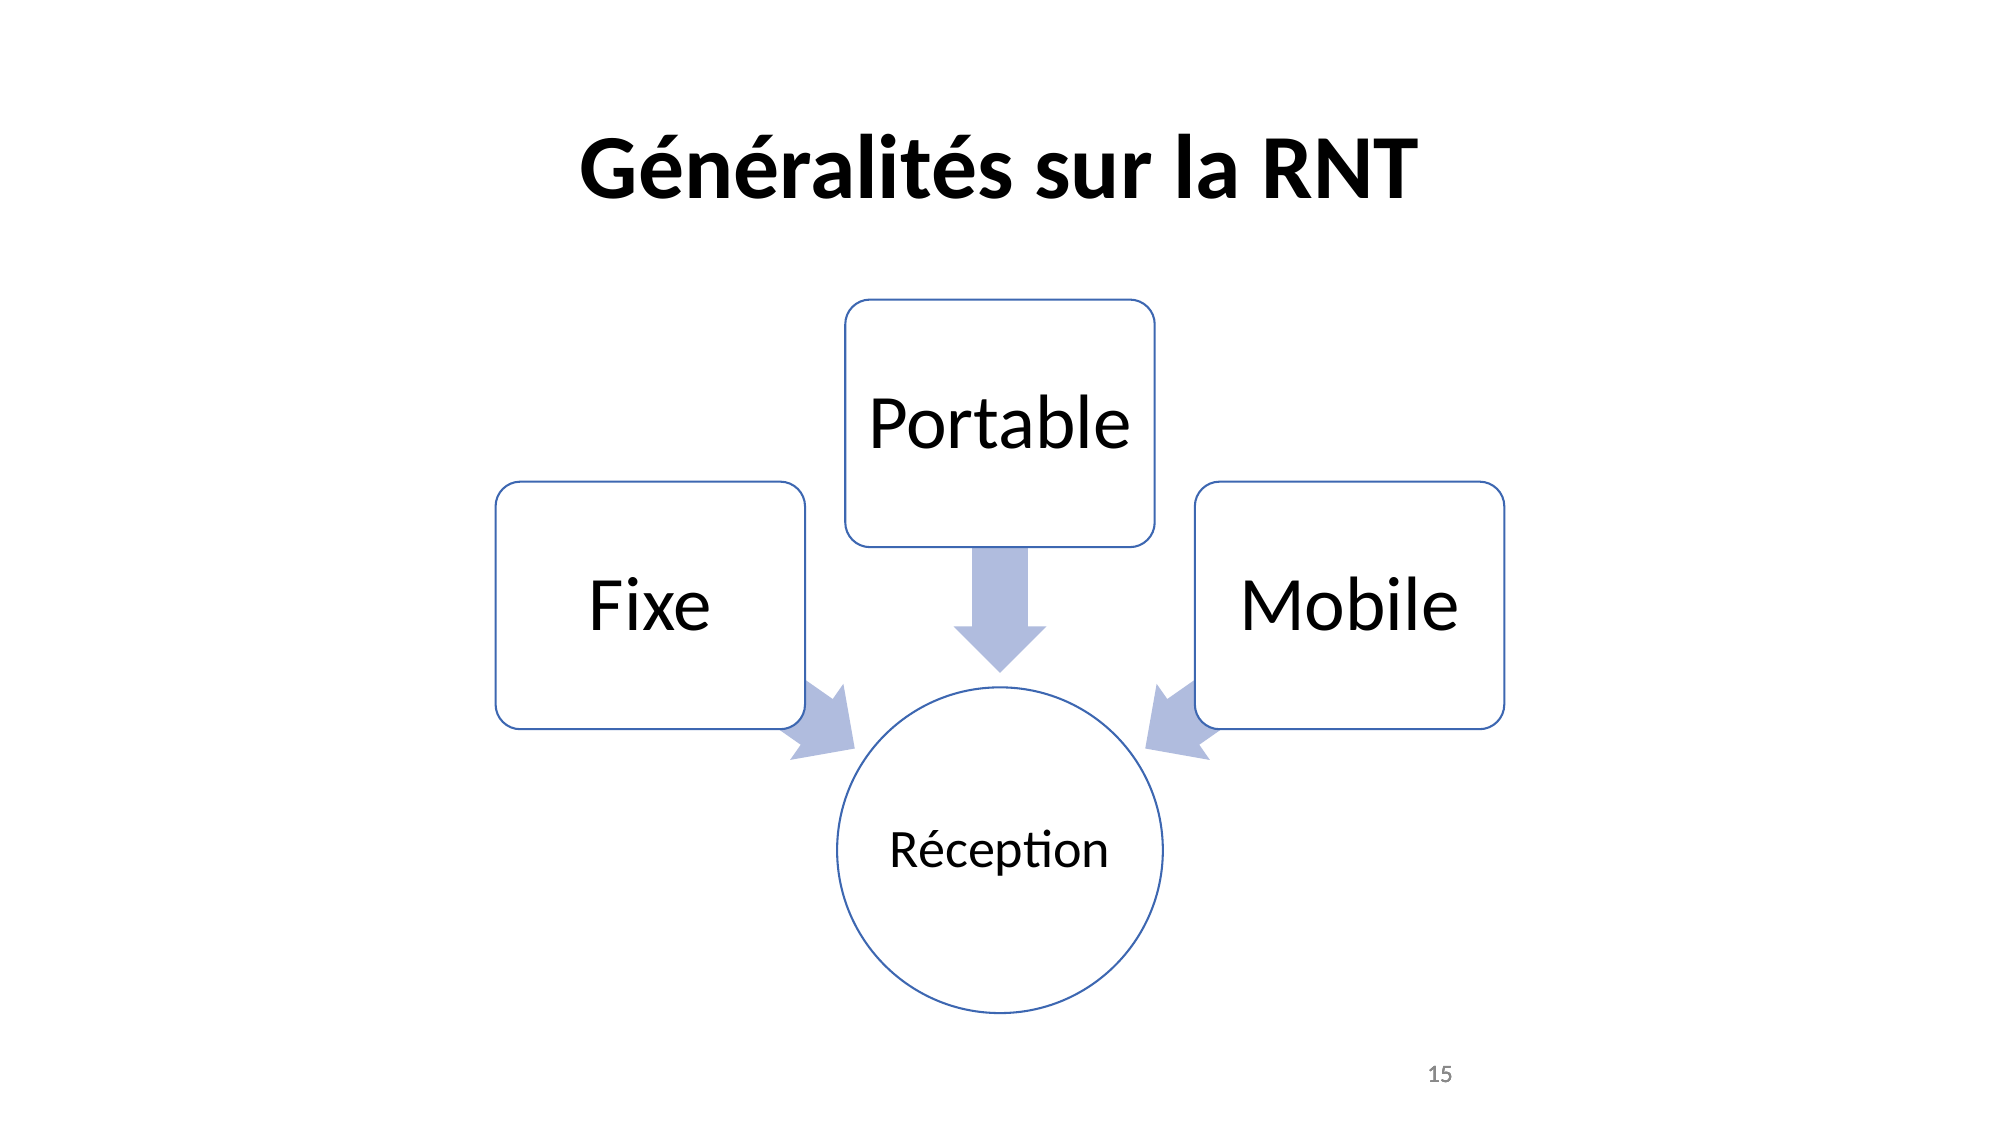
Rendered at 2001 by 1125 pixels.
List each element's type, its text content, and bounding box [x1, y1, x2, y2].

text_box [779, 680, 855, 760]
text_box [1145, 680, 1221, 760]
text_box Fixe [495, 481, 806, 730]
text_box Mobile [1194, 481, 1505, 730]
text_box [953, 548, 1047, 673]
text_box [1412, 1042, 1863, 1103]
text_box Réception [837, 687, 1163, 1014]
text_box Portable [845, 299, 1155, 548]
title Généralités sur la RNT [137, 59, 1863, 278]
